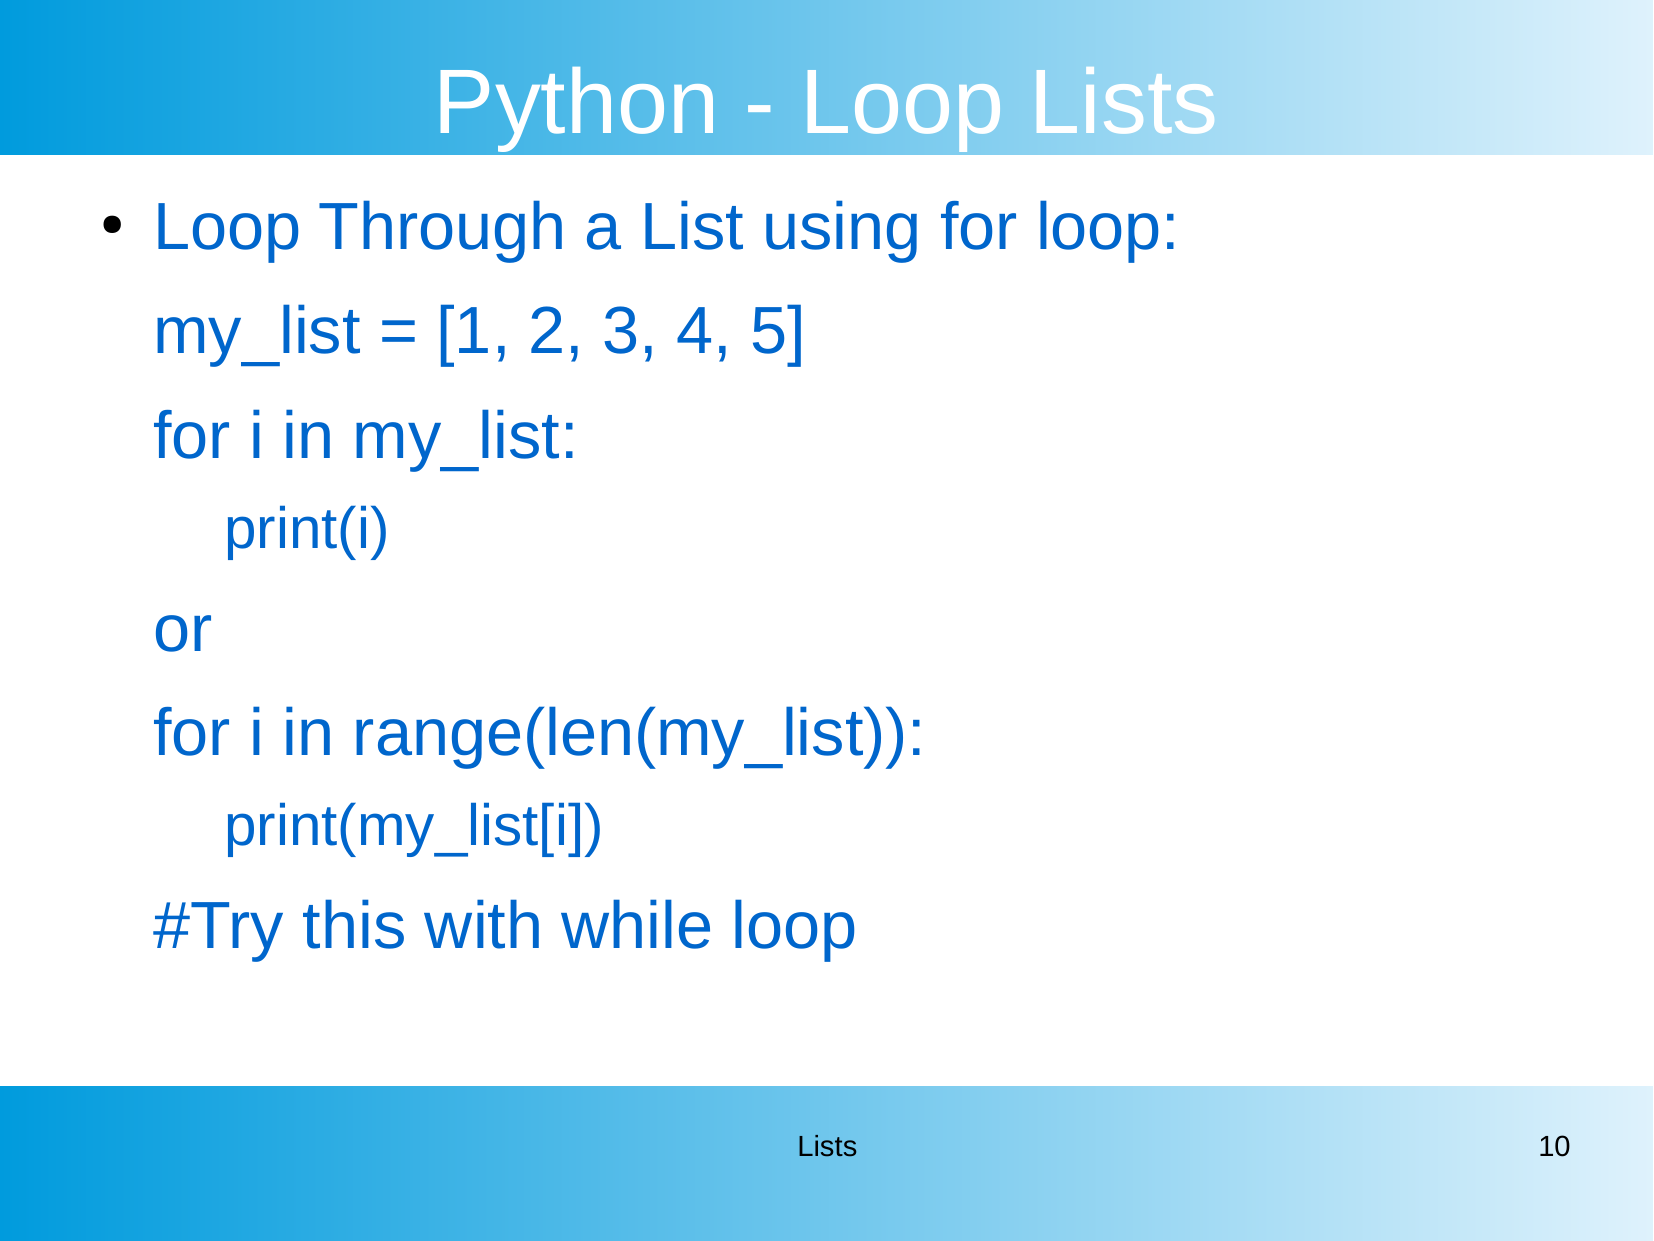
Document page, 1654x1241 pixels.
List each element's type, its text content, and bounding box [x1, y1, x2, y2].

title Python - Loop Lists [82, 49, 1571, 155]
list Loop Through a List using for loop: my_list = [1, 2, 3, 4, 5] for i in my_list: print(i) or for i in range(len(my_list)): print(my_list[i]) #Try this with while loop [82, 188, 1571, 1040]
